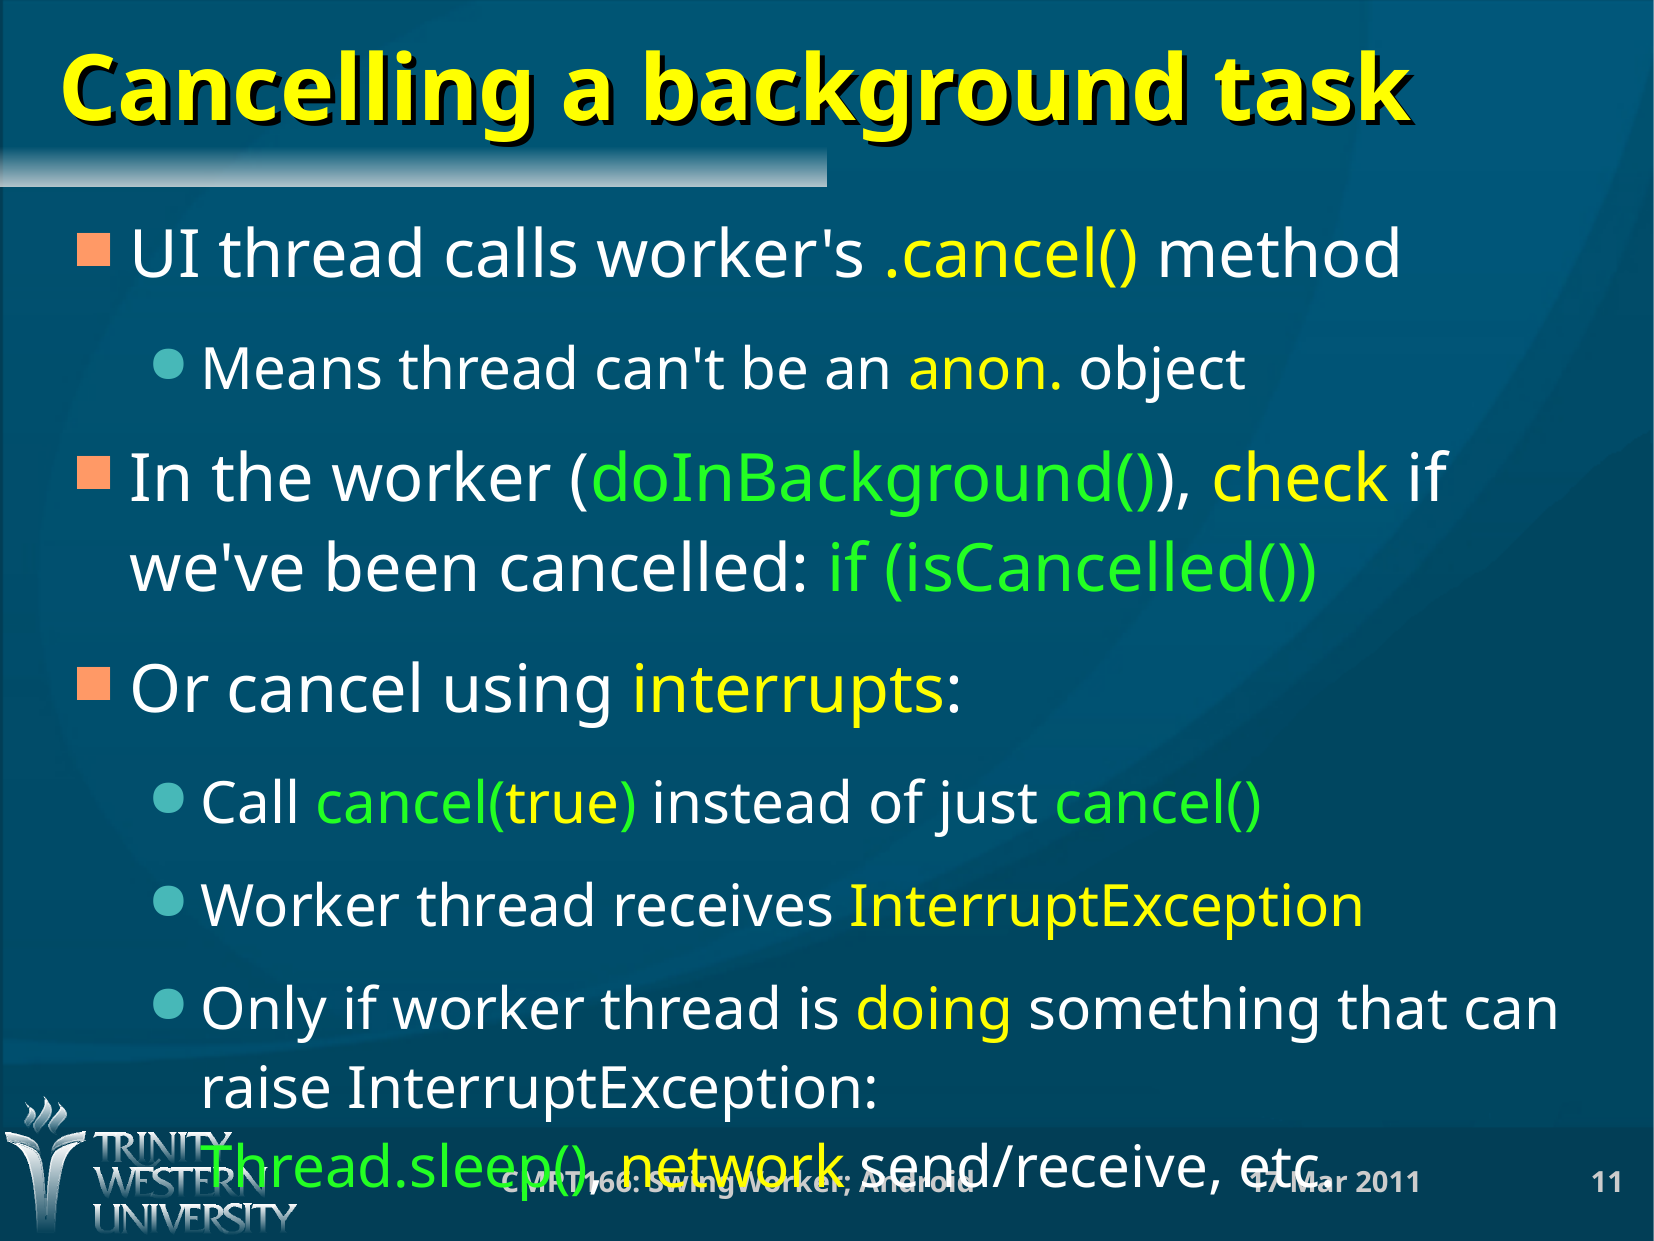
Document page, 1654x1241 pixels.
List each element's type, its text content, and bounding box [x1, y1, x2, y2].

picture [38, 1227, 54, 1232]
list UI thread calls worker's .cancel() method Means thread can't be an anon. object In the worker (doInBackground()), check if we've been cancelled: if (isCancelled()) Or cancel using interrupts: Call cancel(true) instead of just cancel() Worker thread receives InterruptException Only if worker thread is doing something that can raise InterruptException: Thread.sleep(), network send/receive, etc. [59, 206, 1625, 1084]
title Cancelling a background task [59, 19, 1595, 148]
text_box Source: d.android.com [0, 154, 827, 158]
